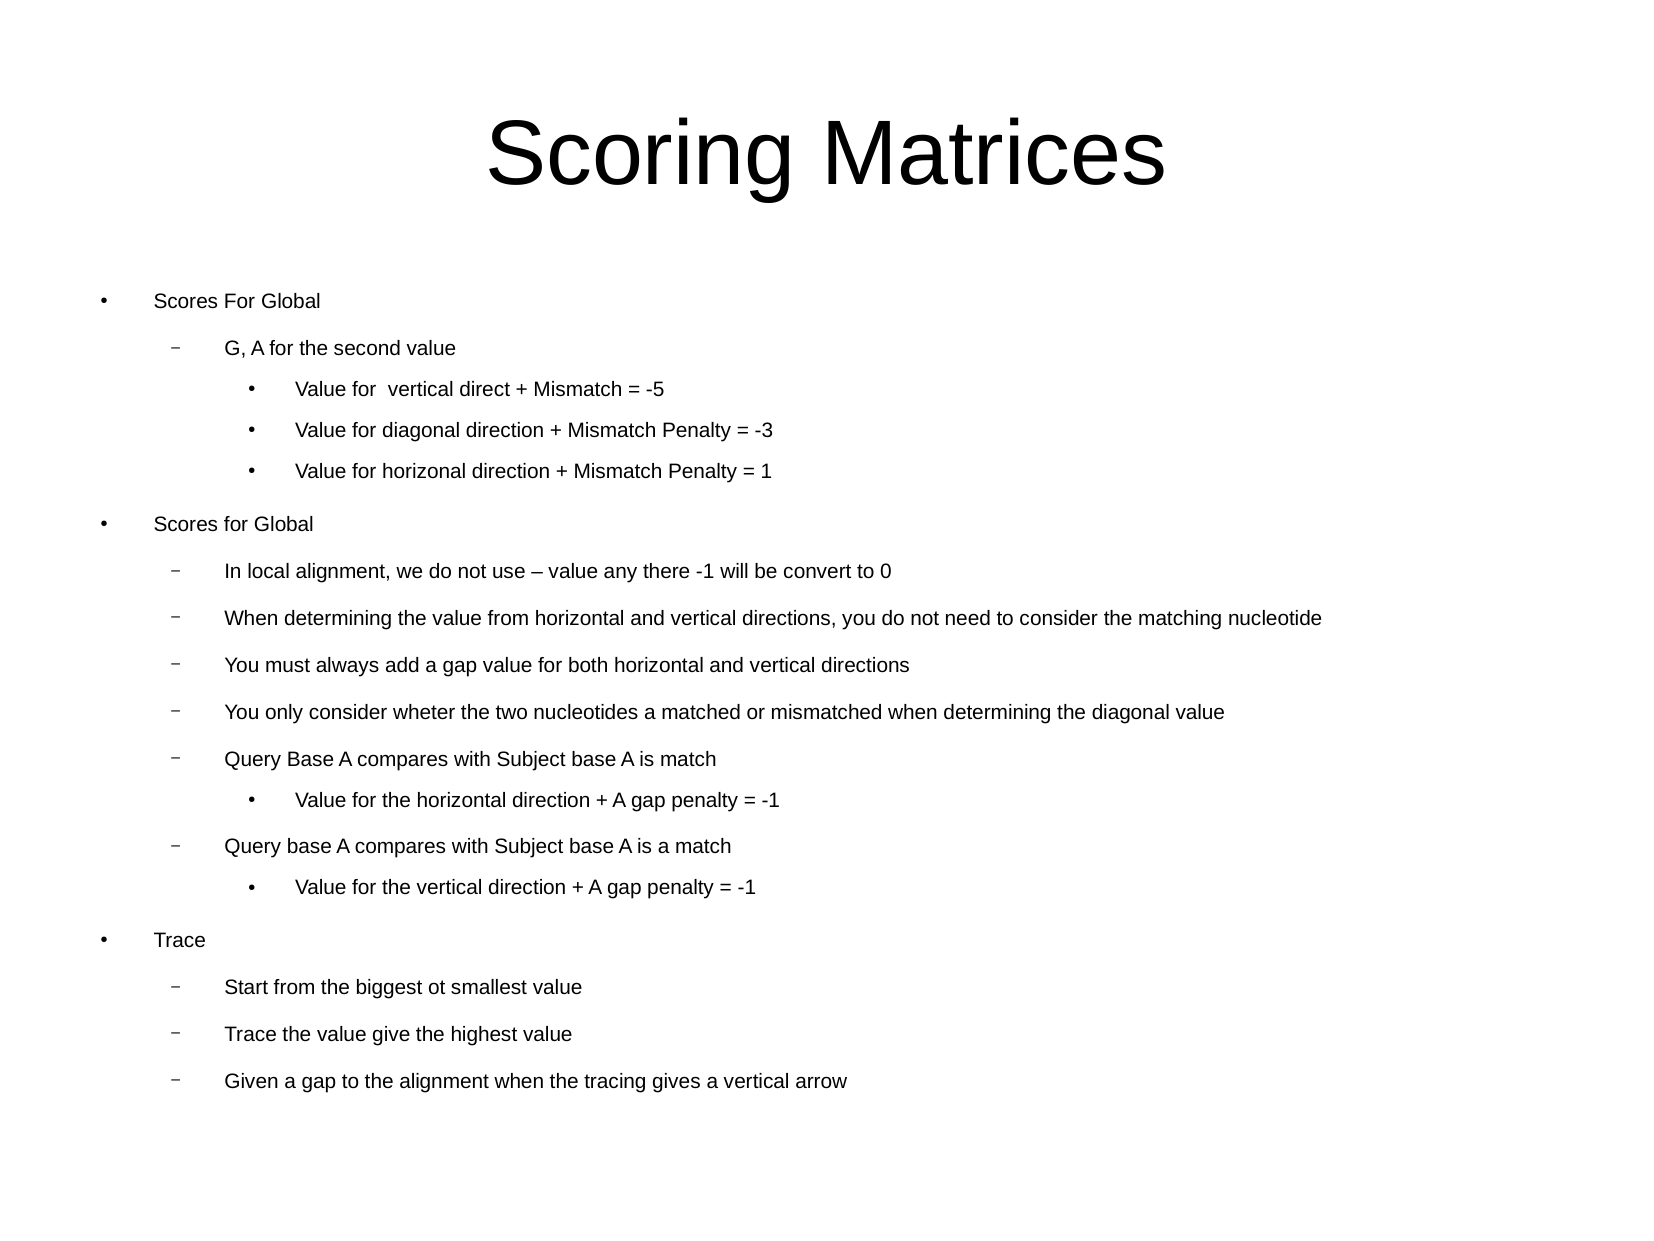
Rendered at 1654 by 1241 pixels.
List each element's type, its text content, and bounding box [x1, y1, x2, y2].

title Scoring Matrices [82, 49, 1571, 257]
list Scores For Global G, A for the second value Value for vertical direct + Mismatch = -5 Value for diagonal direction + Mismatch Penalty = -3 Value for horizonal direction + Mismatch Penalty = 1 Scores for Global In local alignment, we do not use – value any there -1 will be convert to 0 When determining the value from horizontal and vertical directions, you do not need to consider the matching nucleotide You must always add a gap value for both horizontal and vertical directions You only consider wheter the two nucleotides a matched or mismatched when determining the diagonal value Query Base A compares with Subject base A is match Value for the horizontal direction + A gap penalty = -1 Query base A compares with Subject base A is a match Value for the vertical direction + A gap penalty = -1 Trace Start from the biggest ot smallest value Trace the value give the highest value Given a gap to the alignment when the tracing gives a vertical arrow [82, 290, 1571, 1217]
